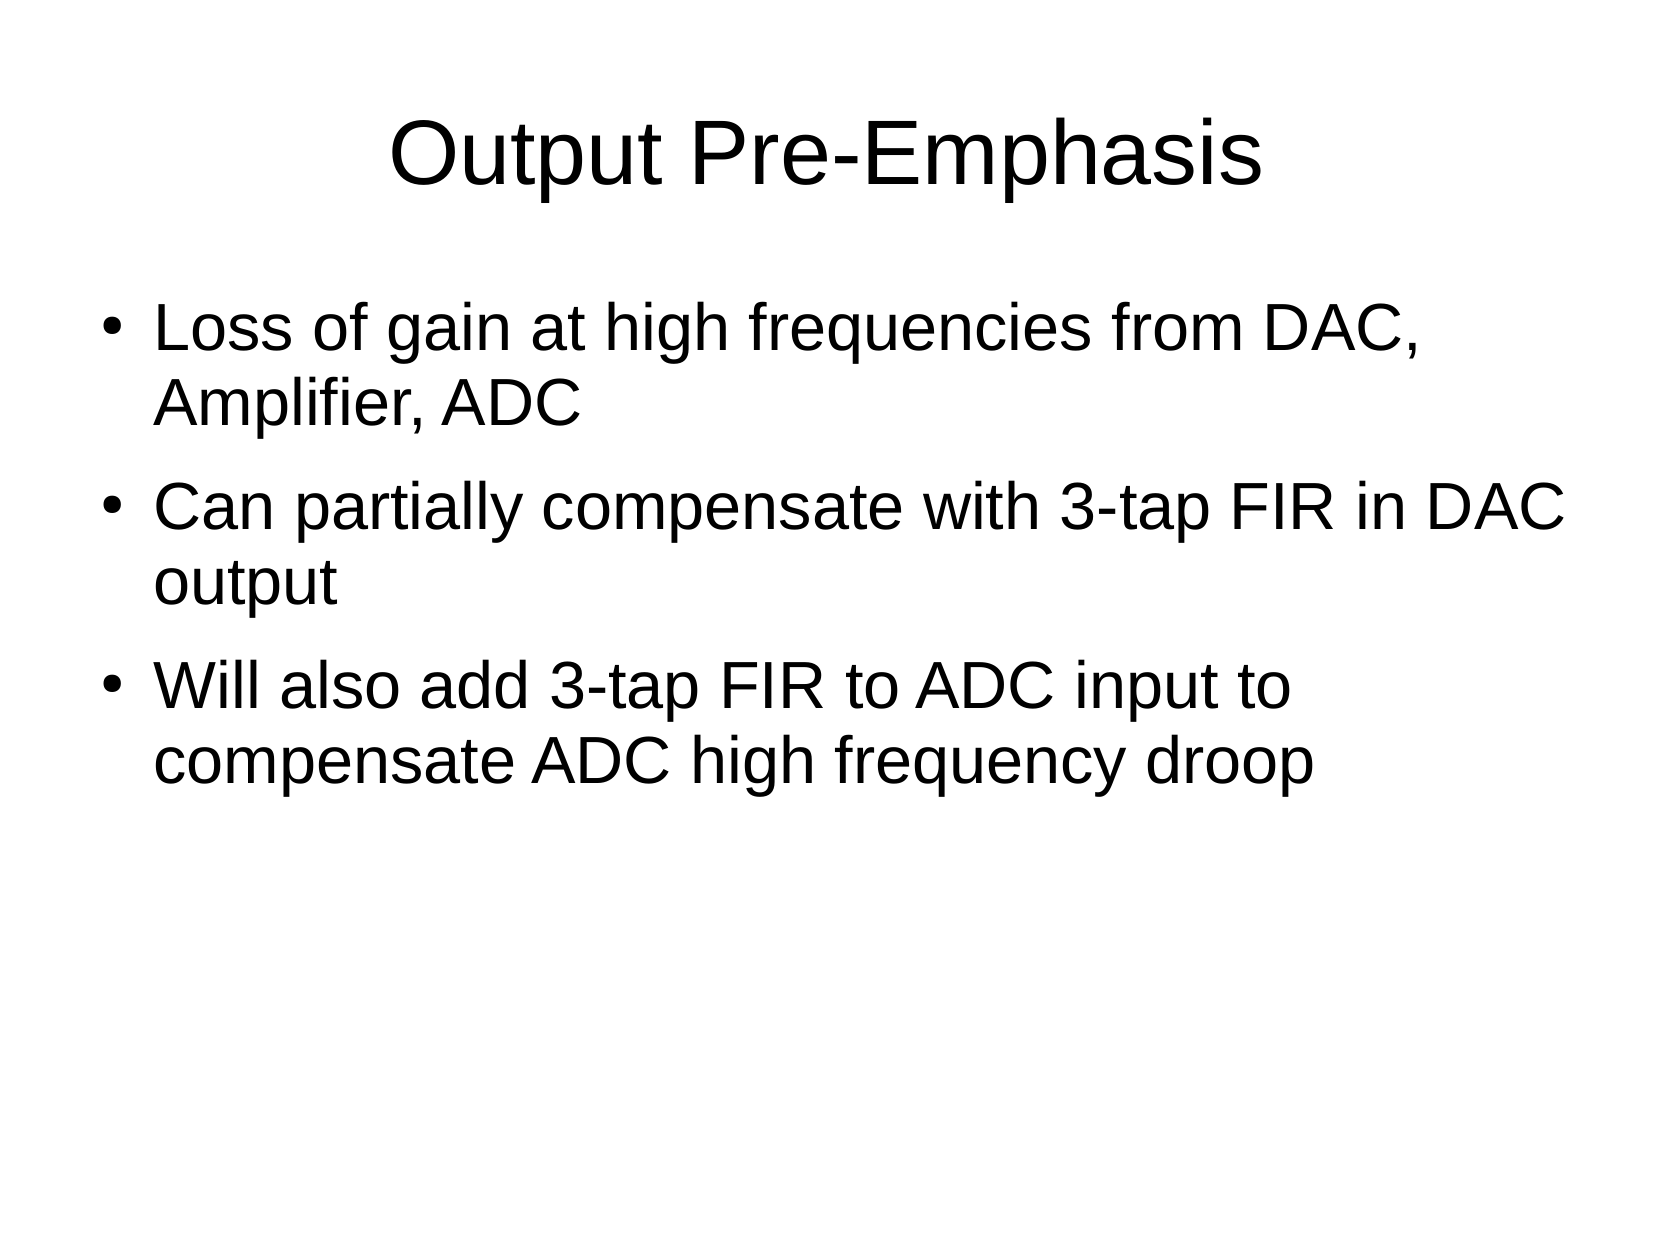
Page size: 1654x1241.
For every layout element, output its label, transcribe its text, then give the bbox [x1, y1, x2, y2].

list Loss of gain at high frequencies from DAC, Amplifier, ADC Can partially compensate with 3-tap FIR in DAC output Will also add 3-tap FIR to ADC input to compensate ADC high frequency droop [82, 290, 1571, 1010]
title Output Pre-Emphasis [82, 49, 1571, 257]
